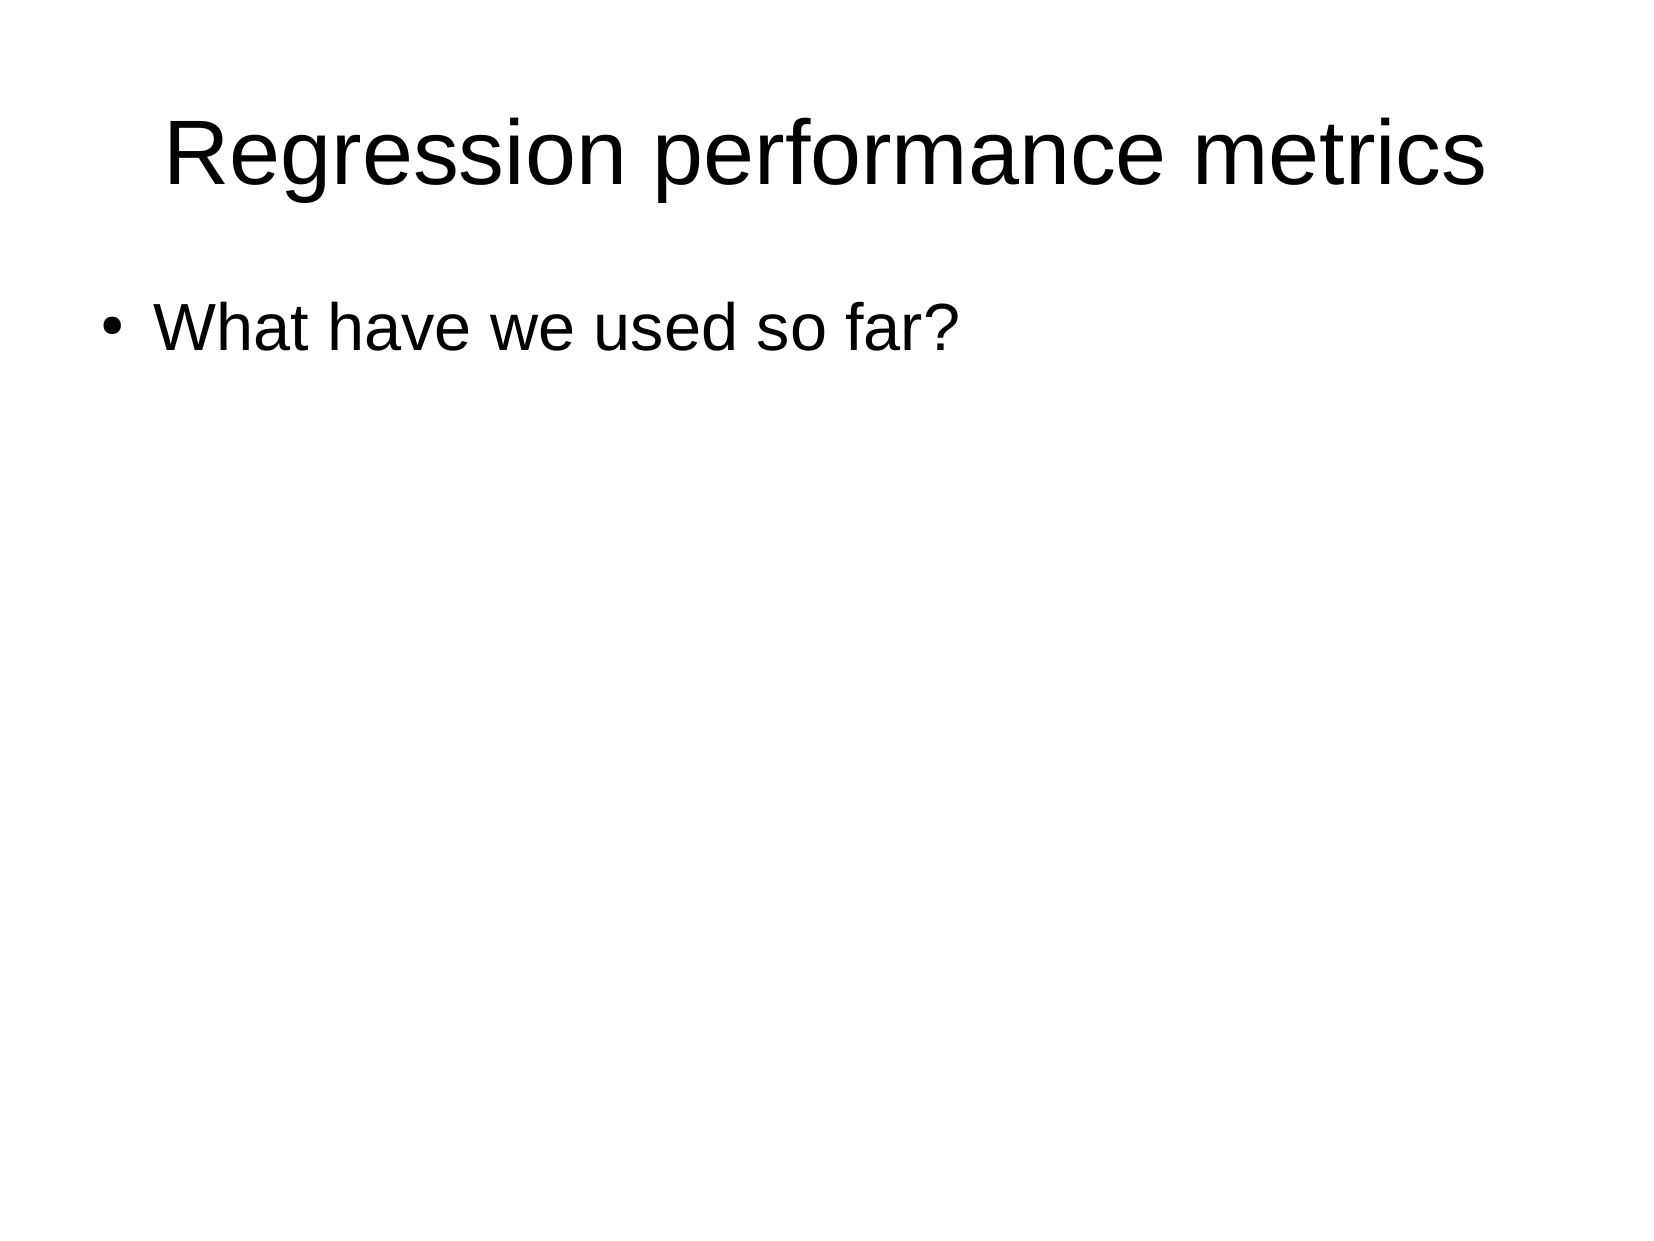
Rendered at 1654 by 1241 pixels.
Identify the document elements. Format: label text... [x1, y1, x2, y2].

list What have we used so far? [82, 290, 1571, 1010]
title Regression performance metrics [82, 49, 1571, 257]
